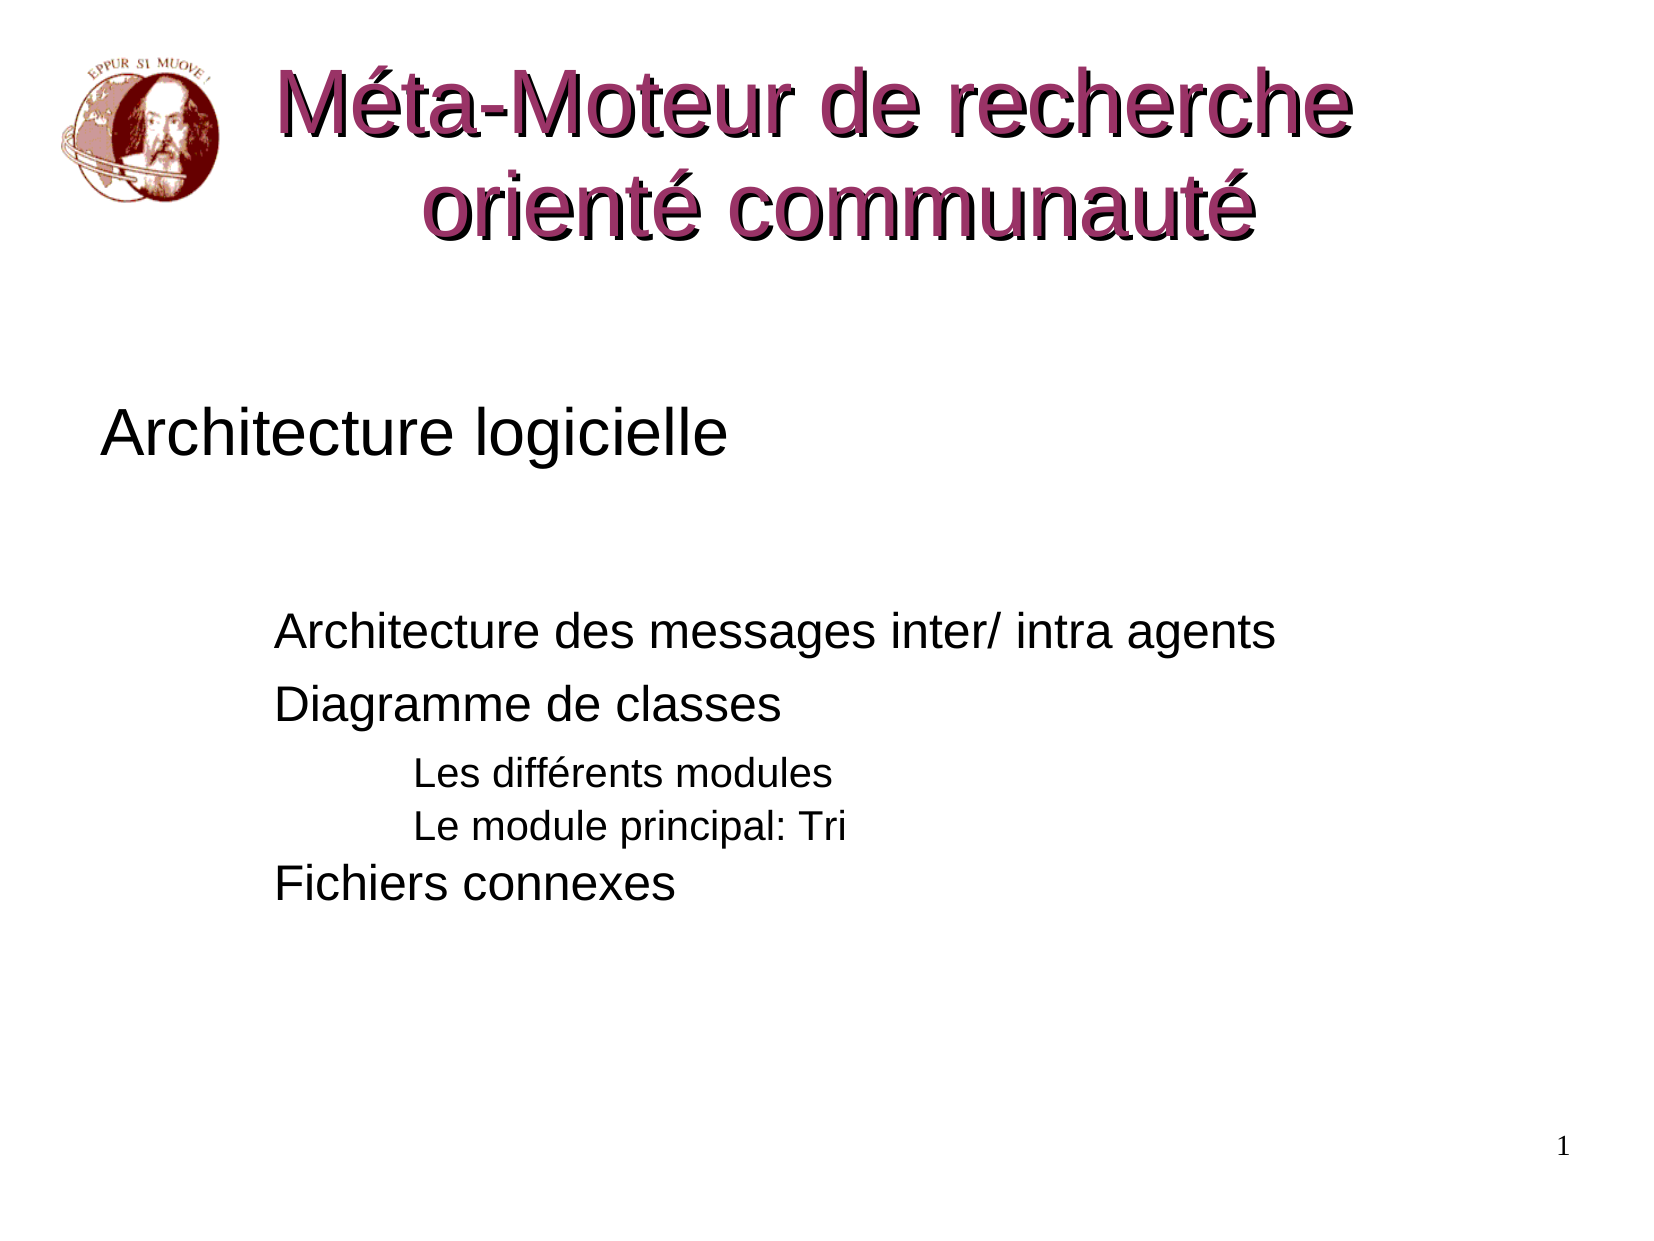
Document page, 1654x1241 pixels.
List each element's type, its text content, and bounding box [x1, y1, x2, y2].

list Architecture logicielle Architecture des messages inter/ intra agents Diagramme de classes Les différents modules Le module principal: Tri Fichiers connexes [82, 290, 1571, 1109]
title Méta-Moteur de recherche orienté communauté [82, 50, 1571, 256]
picture [59, 55, 82, 207]
